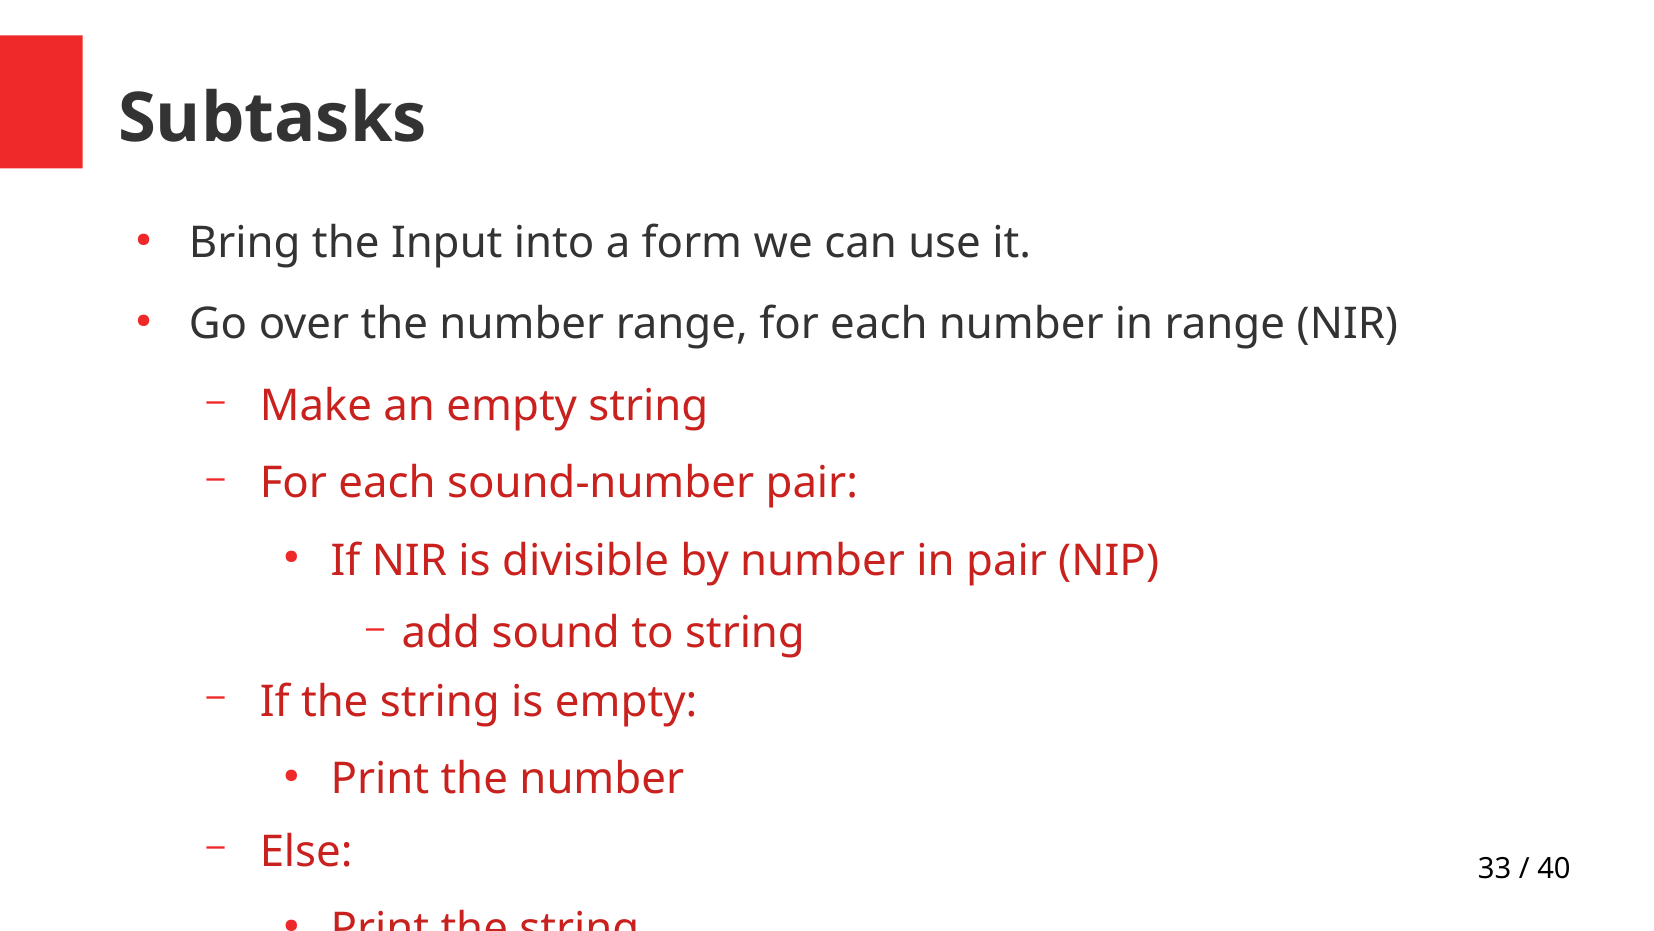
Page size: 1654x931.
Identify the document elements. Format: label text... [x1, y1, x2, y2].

list Bring the Input into a form we can use it. Go over the number range, for each number in range (NIR) Make an empty string For each sound-number pair: If NIR is divisible by number in pair (NIP) add sound to string If the string is empty: Print the number Else: Print the string [118, 210, 1536, 751]
title Subtasks [118, 37, 1571, 193]
